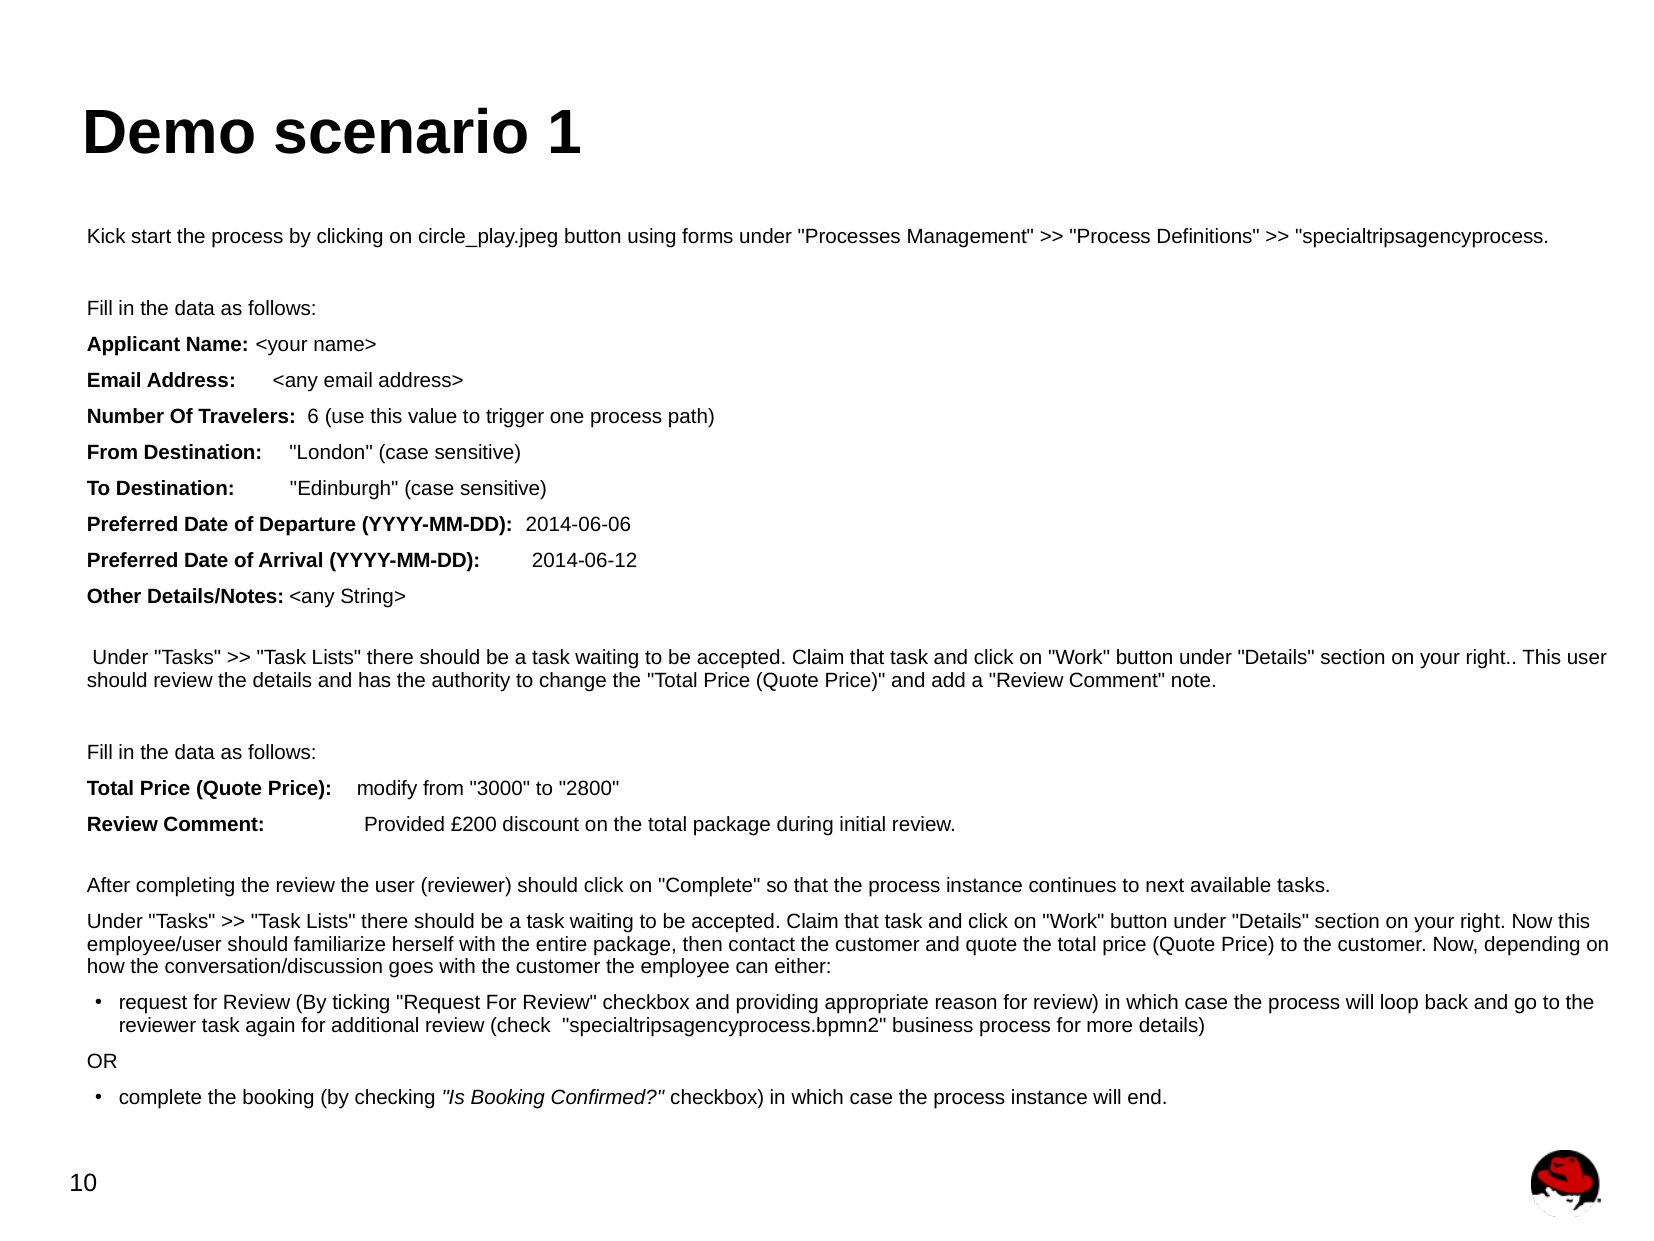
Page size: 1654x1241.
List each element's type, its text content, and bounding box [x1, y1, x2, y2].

picture [1531, 1150, 1601, 1218]
title Demo scenario 1 [82, 49, 1571, 215]
list Kick start the process by clicking on circle_play.jpeg button using forms under "Processes Management" >> "Process Definitions" >> "specialtripsagencyprocess. Fill in the data as follows: Applicant Name: <your name> Email Address: <any email address> Number Of Travelers: 6 (use this value to trigger one process path) From Destination: "London" (case sensitive) To Destination: "Edinburgh" (case sensitive) Preferred Date of Departure (YYYY-MM-DD): 2014-06-06 Preferred Date of Arrival (YYYY-MM-DD): 2014-06-12 Other Details/Notes: <any String> Under "Tasks" >> "Task Lists" there should be a task waiting to be accepted. Claim that task and click on "Work" button under "Details" section on your right.. This user should review the details and has the authority to change the "Total Price (Quote Price)" and add a "Review Comment" note. Fill in the data as follows: Total Price (Quote Price): modify from "3000" to "2800" Review Comment: Provided £200 discount on the total package during initial review. After completing the review the user (reviewer) should click on "Complete" so that the process instance continues to next available tasks. Under "Tasks" >> "Task Lists" there should be a task waiting to be accepted. Claim that task and click on "Work" button under "Details" section on your right. Now this employee/user should familiarize herself with the entire package, then contact the customer and quote the total price (Quote Price) to the customer. Now, depending on how the conversation/discussion goes with the customer the employee can either: request for Review (By ticking "Request For Review" checkbox and providing appropriate reason for review) in which case the process will loop back and go to the reviewer task again for additional review (check "specialtripsagencyprocess.bpmn2" business process for more details) OR complete the booking (by checking "Is Booking Confirmed?" checkbox) in which case the process instance will end. [86, 225, 1613, 1126]
